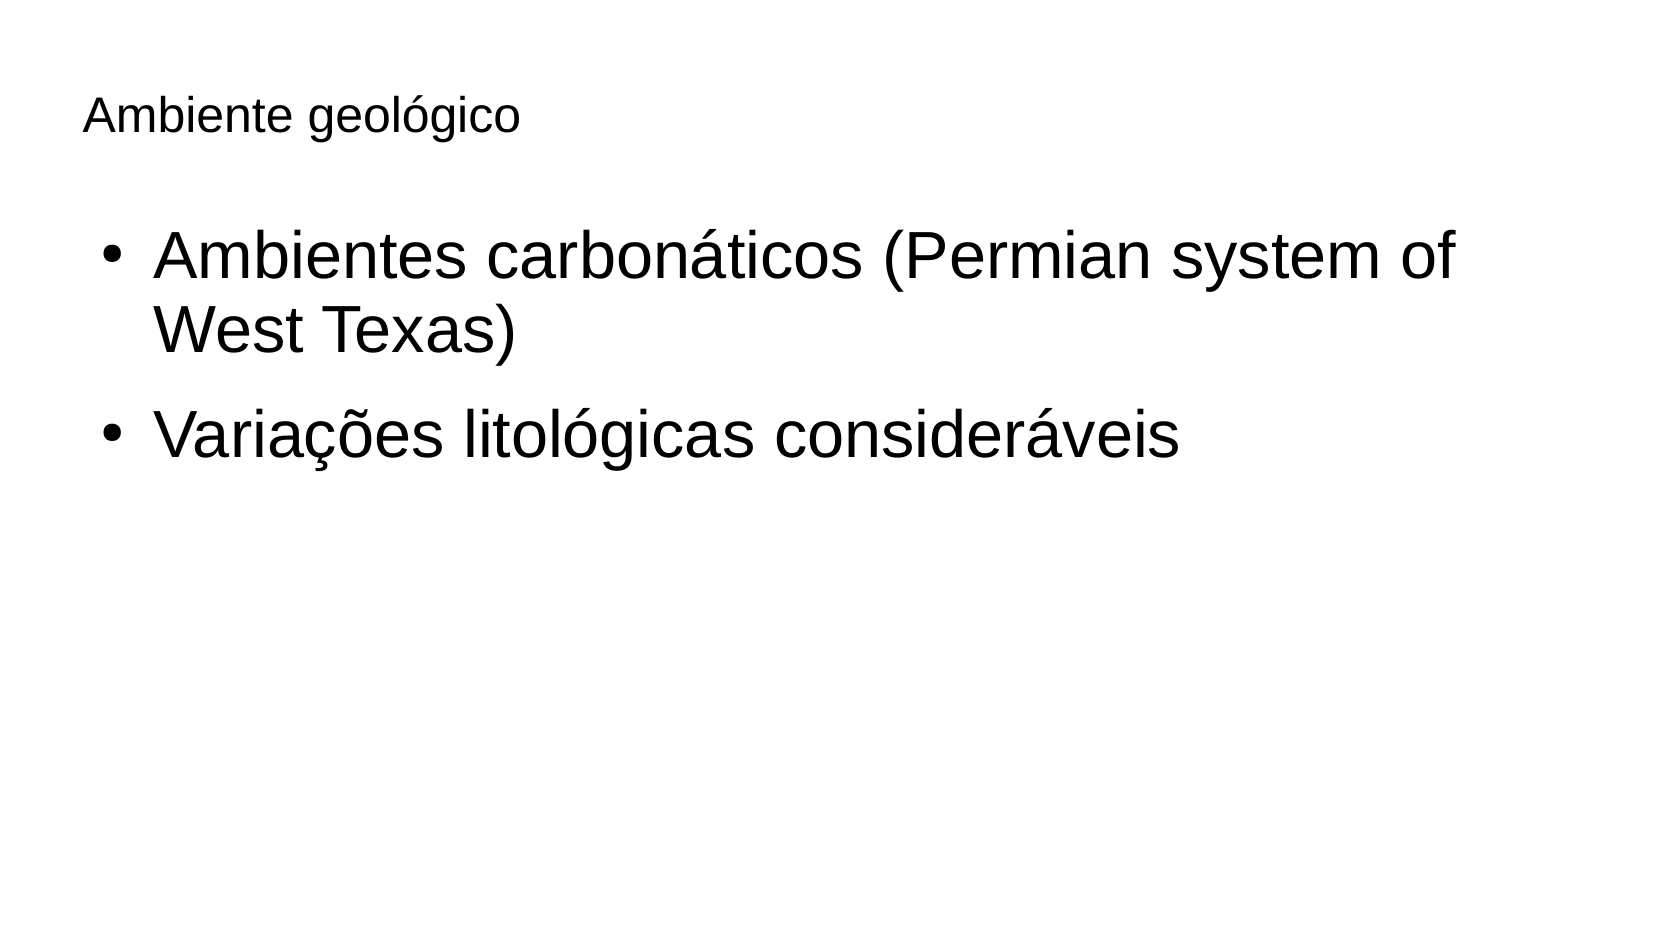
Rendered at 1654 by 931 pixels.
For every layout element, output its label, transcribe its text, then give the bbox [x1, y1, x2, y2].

list Ambientes carbonáticos (Permian system of West Texas) Variações litológicas consideráveis [82, 217, 1571, 758]
title Ambiente geológico [82, 37, 1571, 193]
